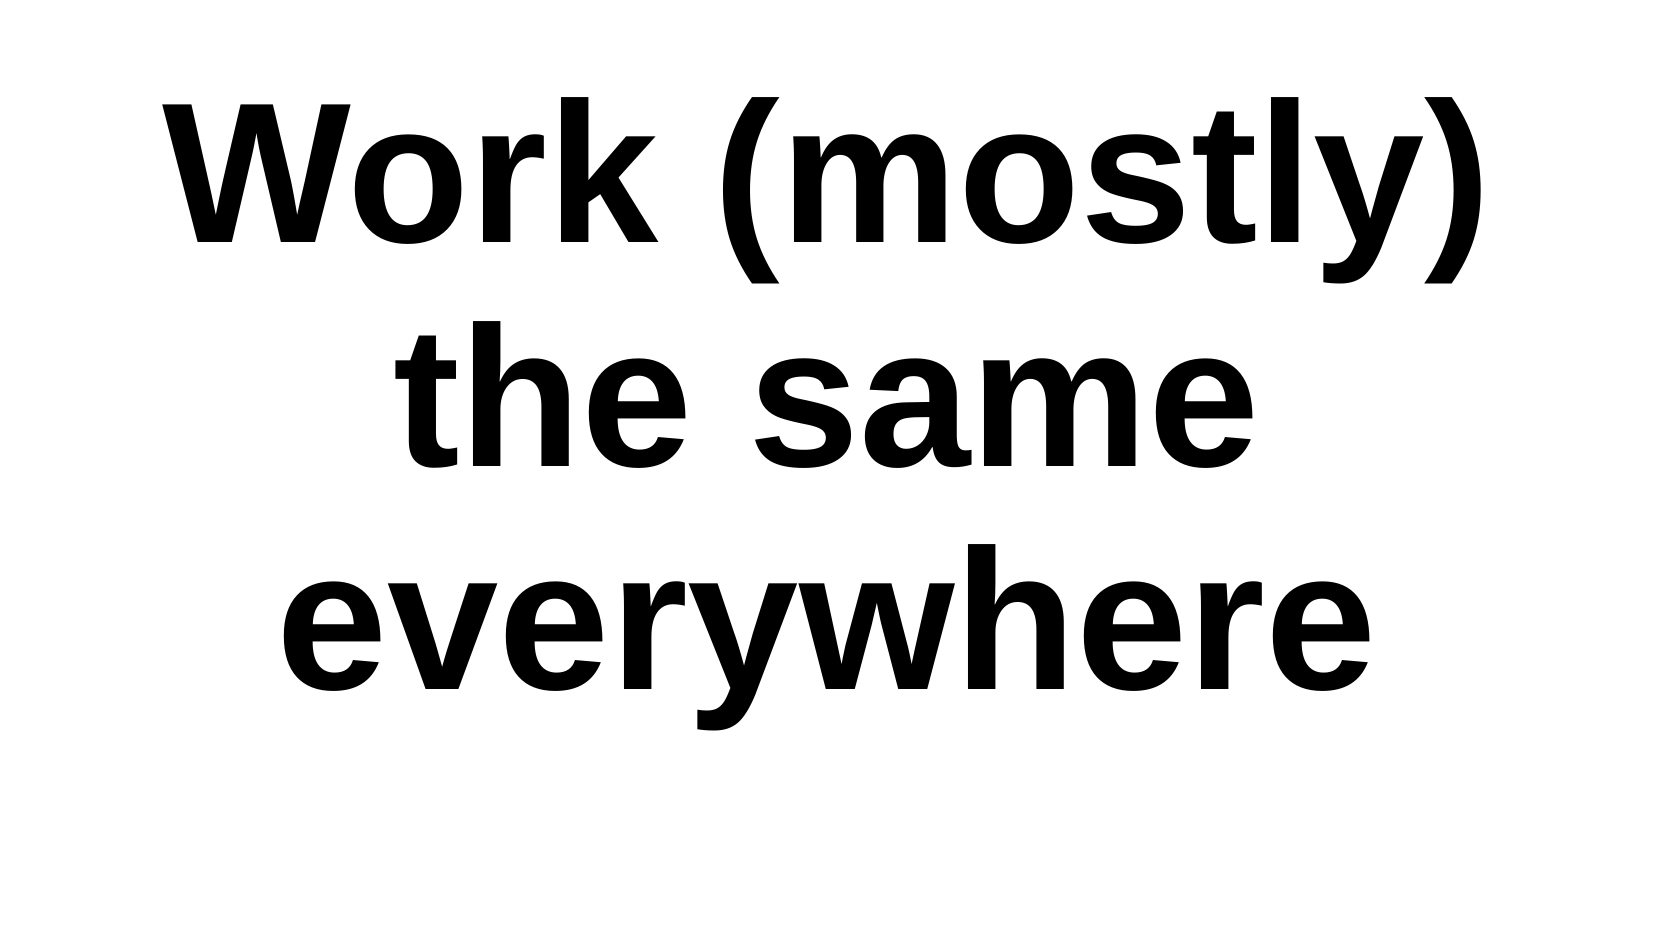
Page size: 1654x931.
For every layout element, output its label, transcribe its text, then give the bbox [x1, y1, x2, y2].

subtitle Work (mostly) the same everywhere [82, 37, 1571, 757]
